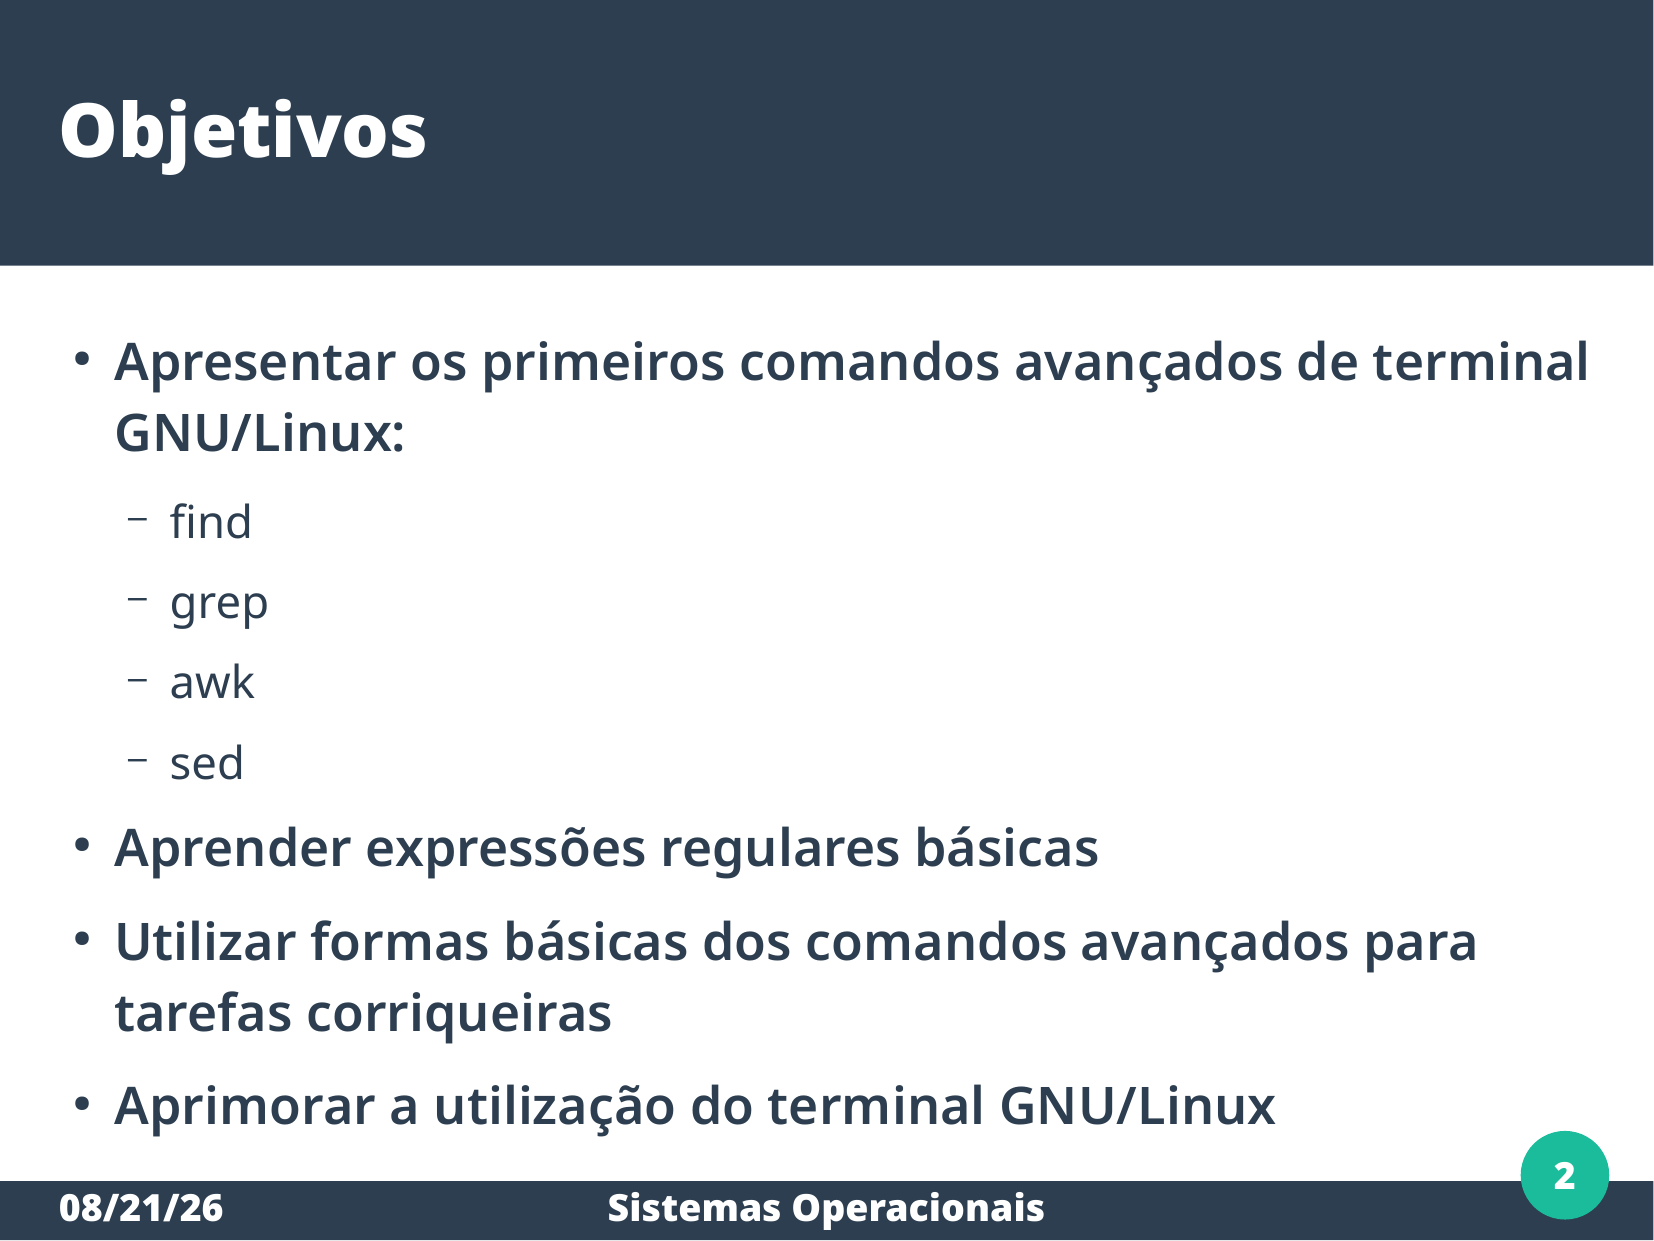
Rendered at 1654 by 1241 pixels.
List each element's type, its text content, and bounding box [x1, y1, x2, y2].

list Apresentar os primeiros comandos avançados de terminal GNU/Linux: find grep awk sed Aprender expressões regulares básicas Utilizar formas básicas dos comandos avançados para tarefas corriqueiras Aprimorar a utilização do terminal GNU/Linux [59, 324, 1595, 1152]
title Objetivos [59, 49, 1595, 207]
